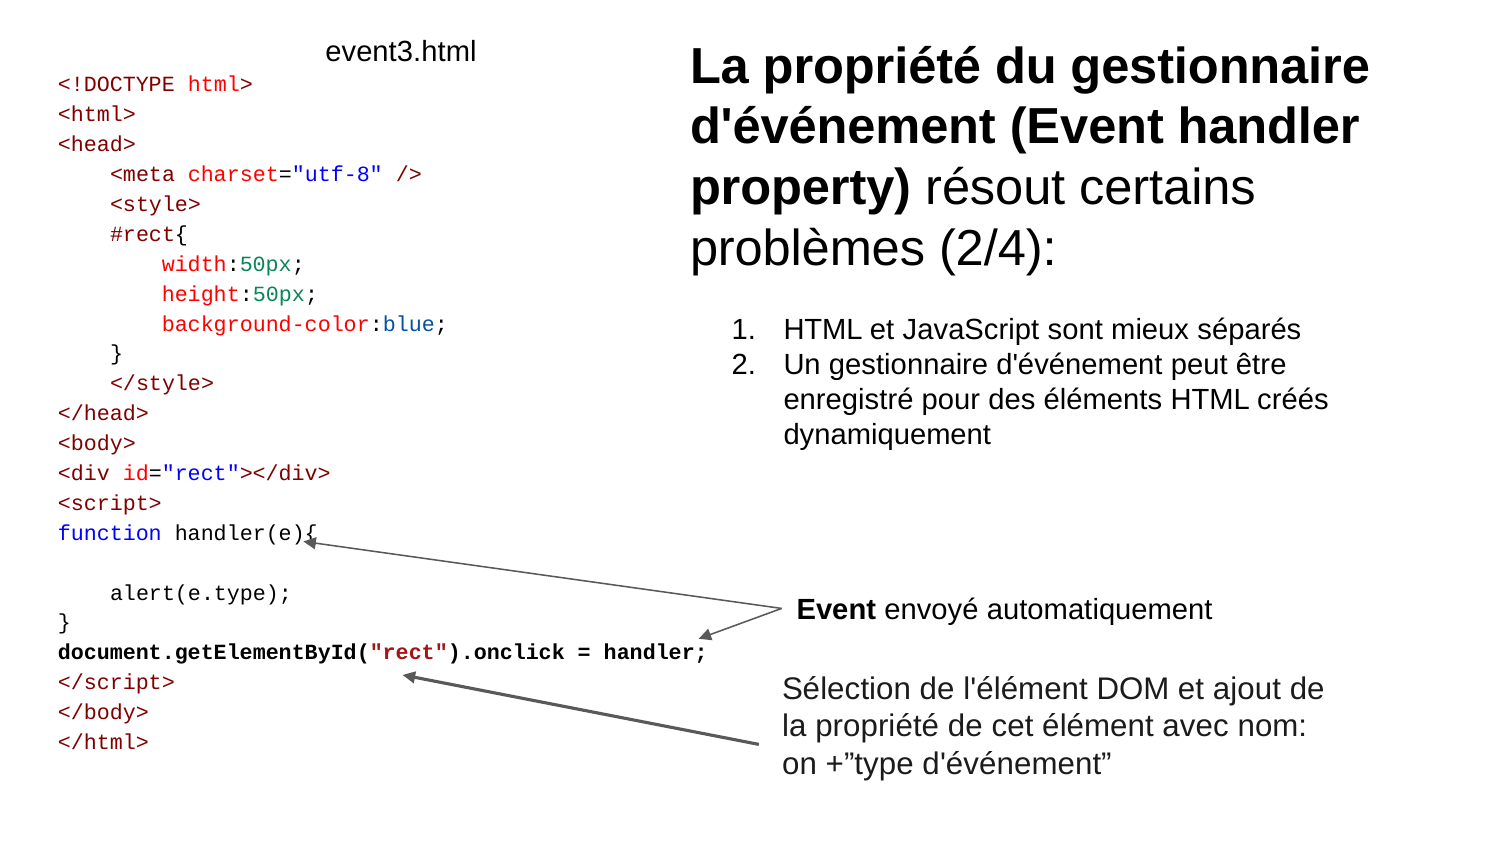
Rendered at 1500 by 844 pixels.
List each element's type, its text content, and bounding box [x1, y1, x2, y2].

text_box HTML et JavaScript sont mieux séparés Un gestionnaire d'événement peut être enregistré pour des éléments HTML créés dynamiquement [693, 295, 1373, 501]
text_box Event envoyé automatiquement [781, 575, 1378, 641]
title La propriété du gestionnaire d'événement (Event handler property) résout certains problèmes (2/4): [675, 17, 1423, 296]
text_box event3.html [310, 17, 537, 83]
text_box Sélection de l'élément DOM et ajout de la propriété de cet élément avec nom: on +”type d'événement” [767, 653, 1361, 796]
list <!DOCTYPE html> <html> <head> <meta charset="utf-8" /> <style> #rect{ width:50px; height:50px; background-color:blue; } </style> </head> <body> <div id="rect"></div> <script> function handler(e){ alert(e.type); } document.getElementById("rect").onclick = handler; </script> </body> </html> [42, 51, 733, 798]
